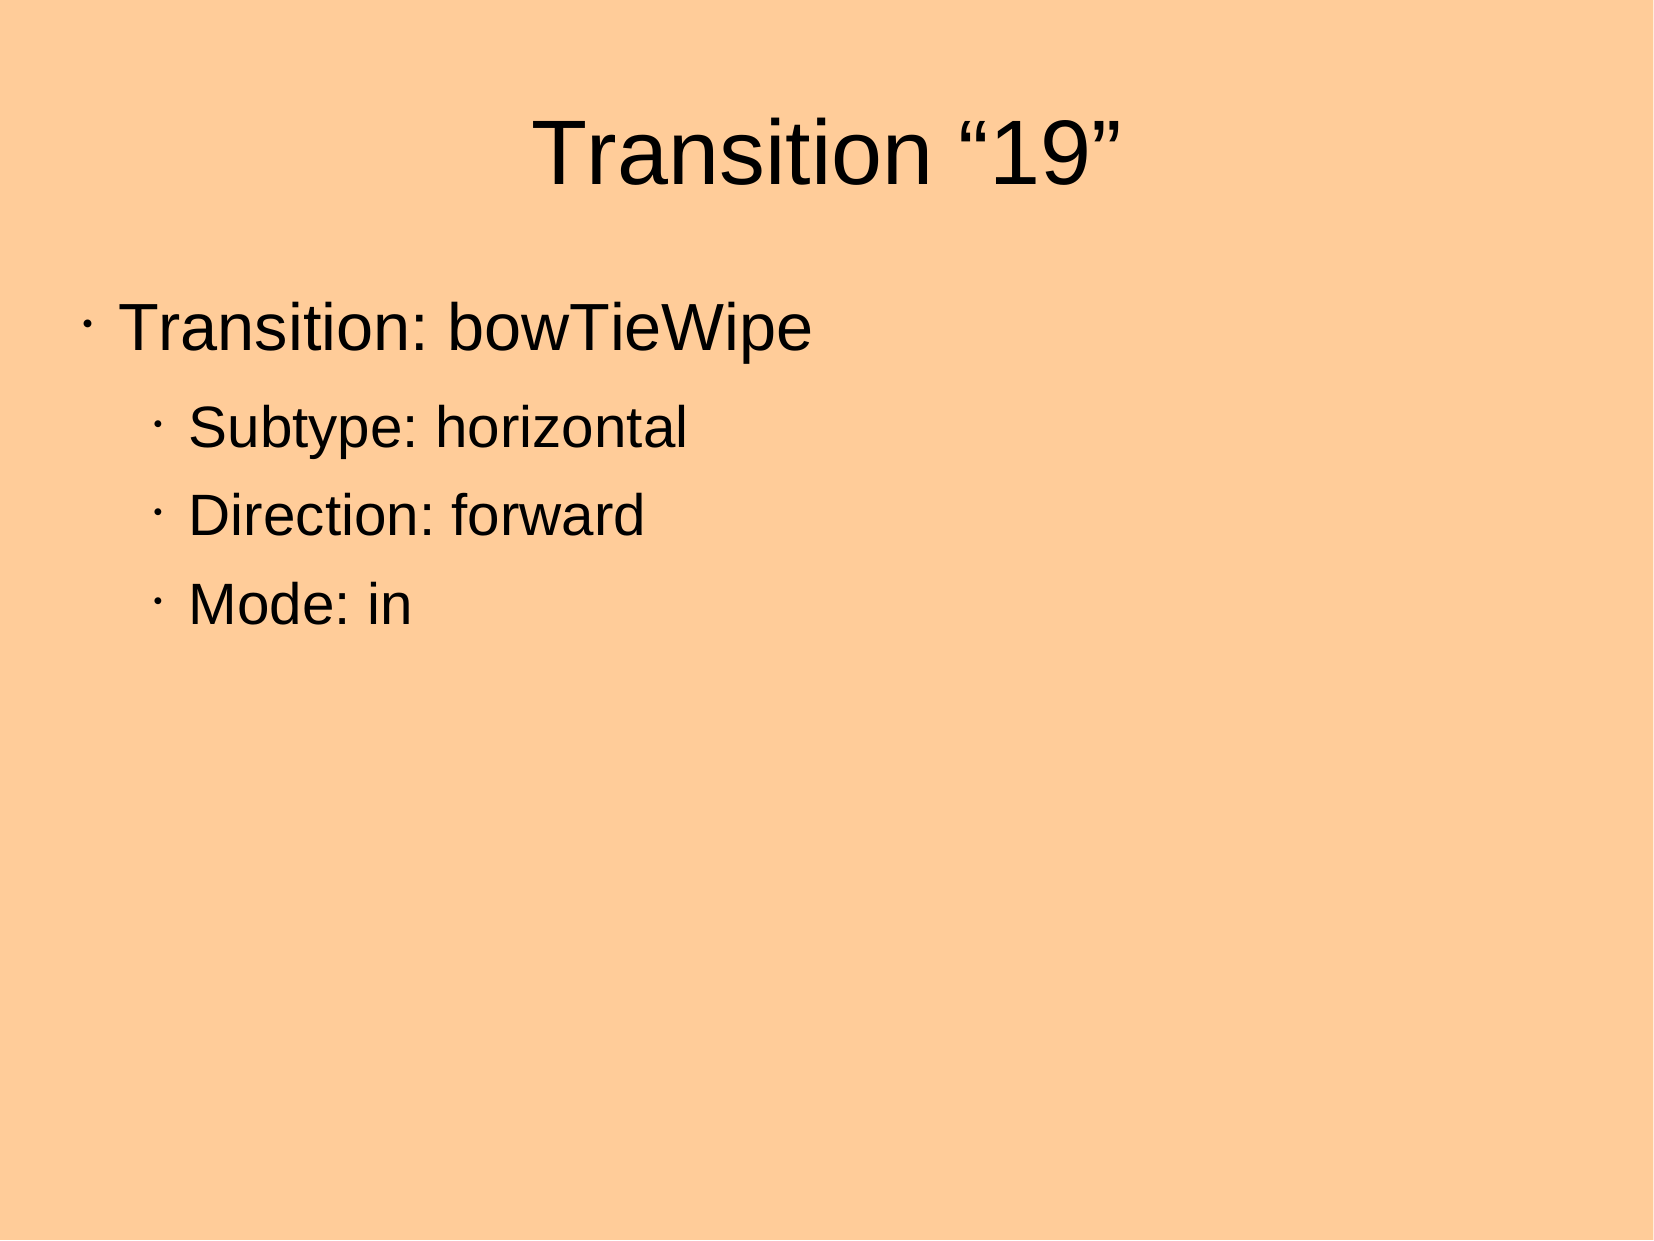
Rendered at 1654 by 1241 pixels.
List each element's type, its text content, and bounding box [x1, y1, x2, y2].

list Transition: bowTieWipe Subtype: horizontal Direction: forward Mode: in [82, 290, 1571, 1080]
title Transition “19” [82, 49, 1571, 257]
